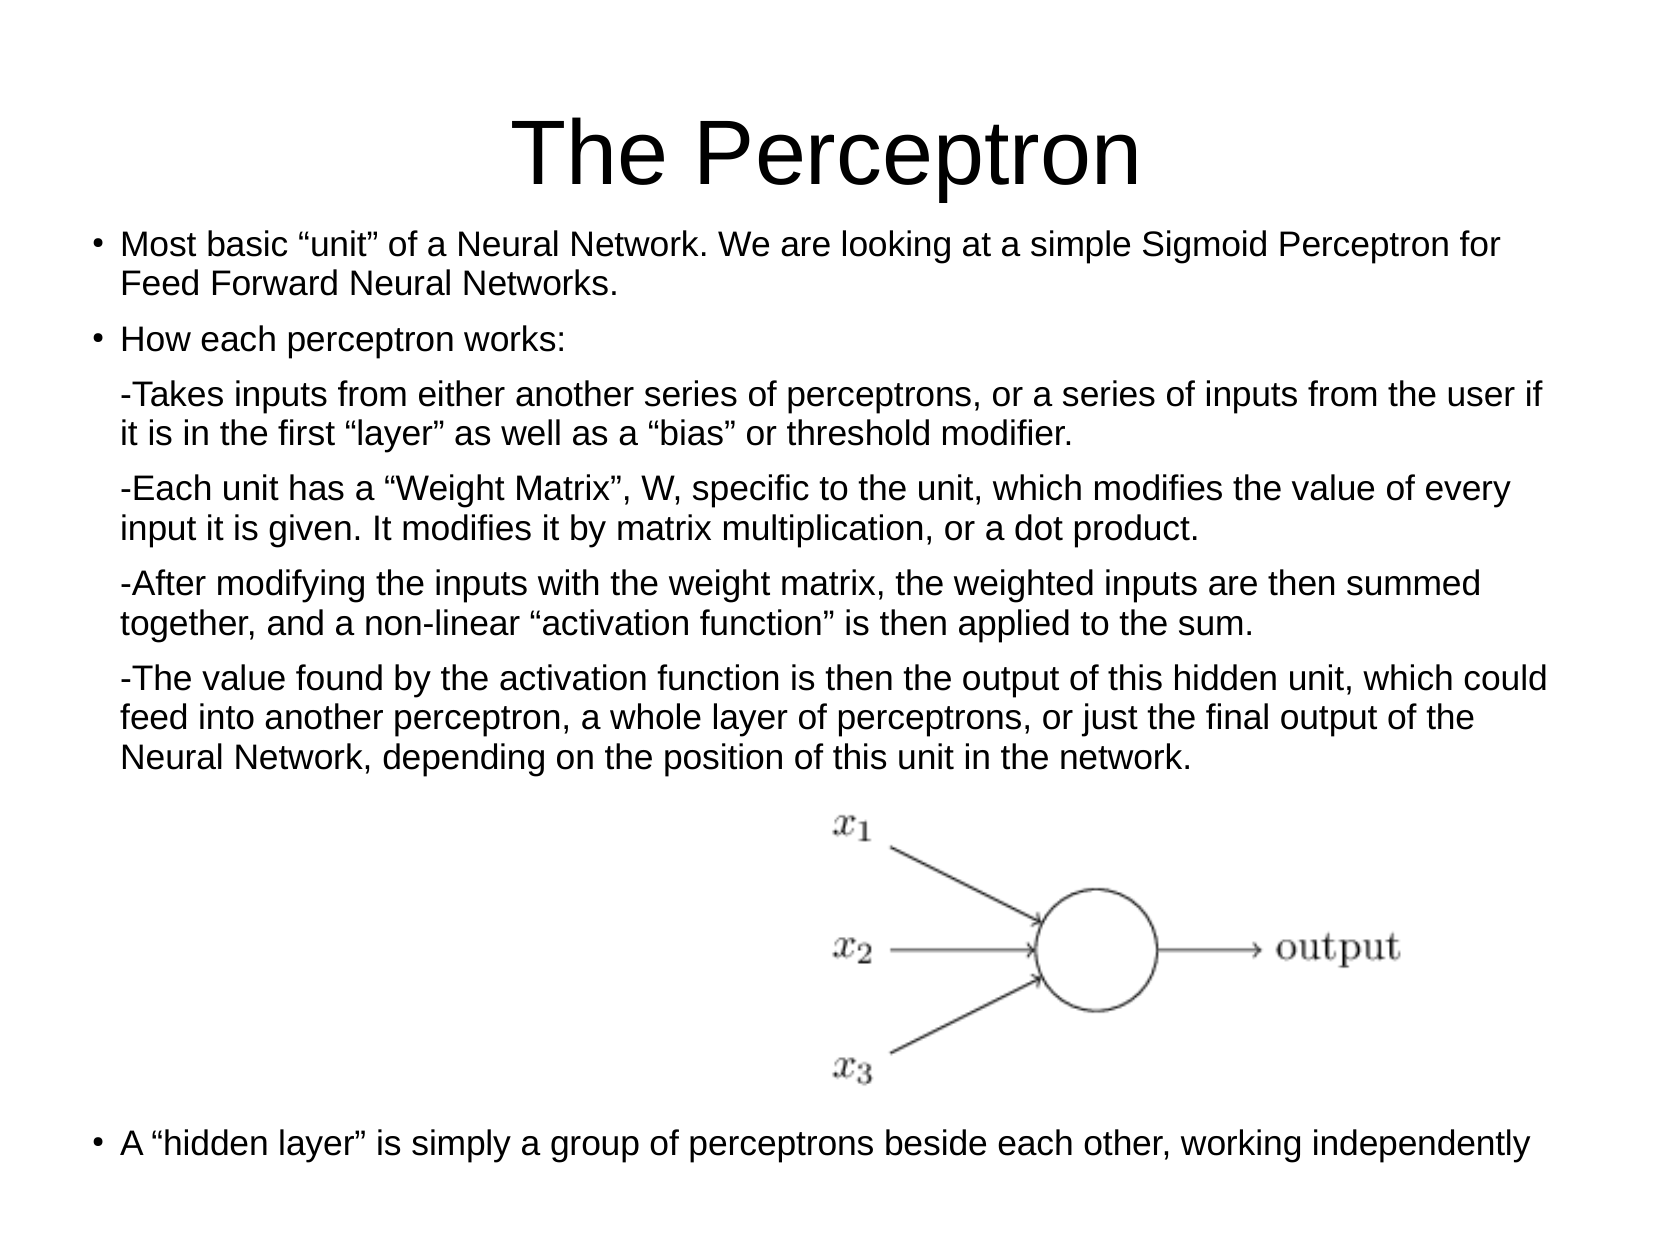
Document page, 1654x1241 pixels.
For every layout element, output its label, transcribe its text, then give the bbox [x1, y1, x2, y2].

list Most basic “unit” of a Neural Network. We are looking at a simple Sigmoid Perceptron for Feed Forward Neural Networks. How each perceptron works: -Takes inputs from either another series of perceptrons, or a series of inputs from the user if it is in the first “layer” as well as a “bias” or threshold modifier. -Each unit has a “Weight Matrix”, W, specific to the unit, which modifies the value of every input it is given. It modifies it by matrix multiplication, or a dot product. -After modifying the inputs with the weight matrix, the weighted inputs are then summed together, and a non-linear “activation function” is then applied to the sum. -The value found by the activation function is then the output of this hidden unit, which could feed into another perceptron, a whole layer of perceptrons, or just the final output of the Neural Network, depending on the position of this unit in the network. A “hidden layer” is simply a group of perceptrons beside each other, working independently [82, 224, 1560, 1193]
title The Perceptron [82, 49, 1571, 257]
picture [818, 803, 1418, 1099]
